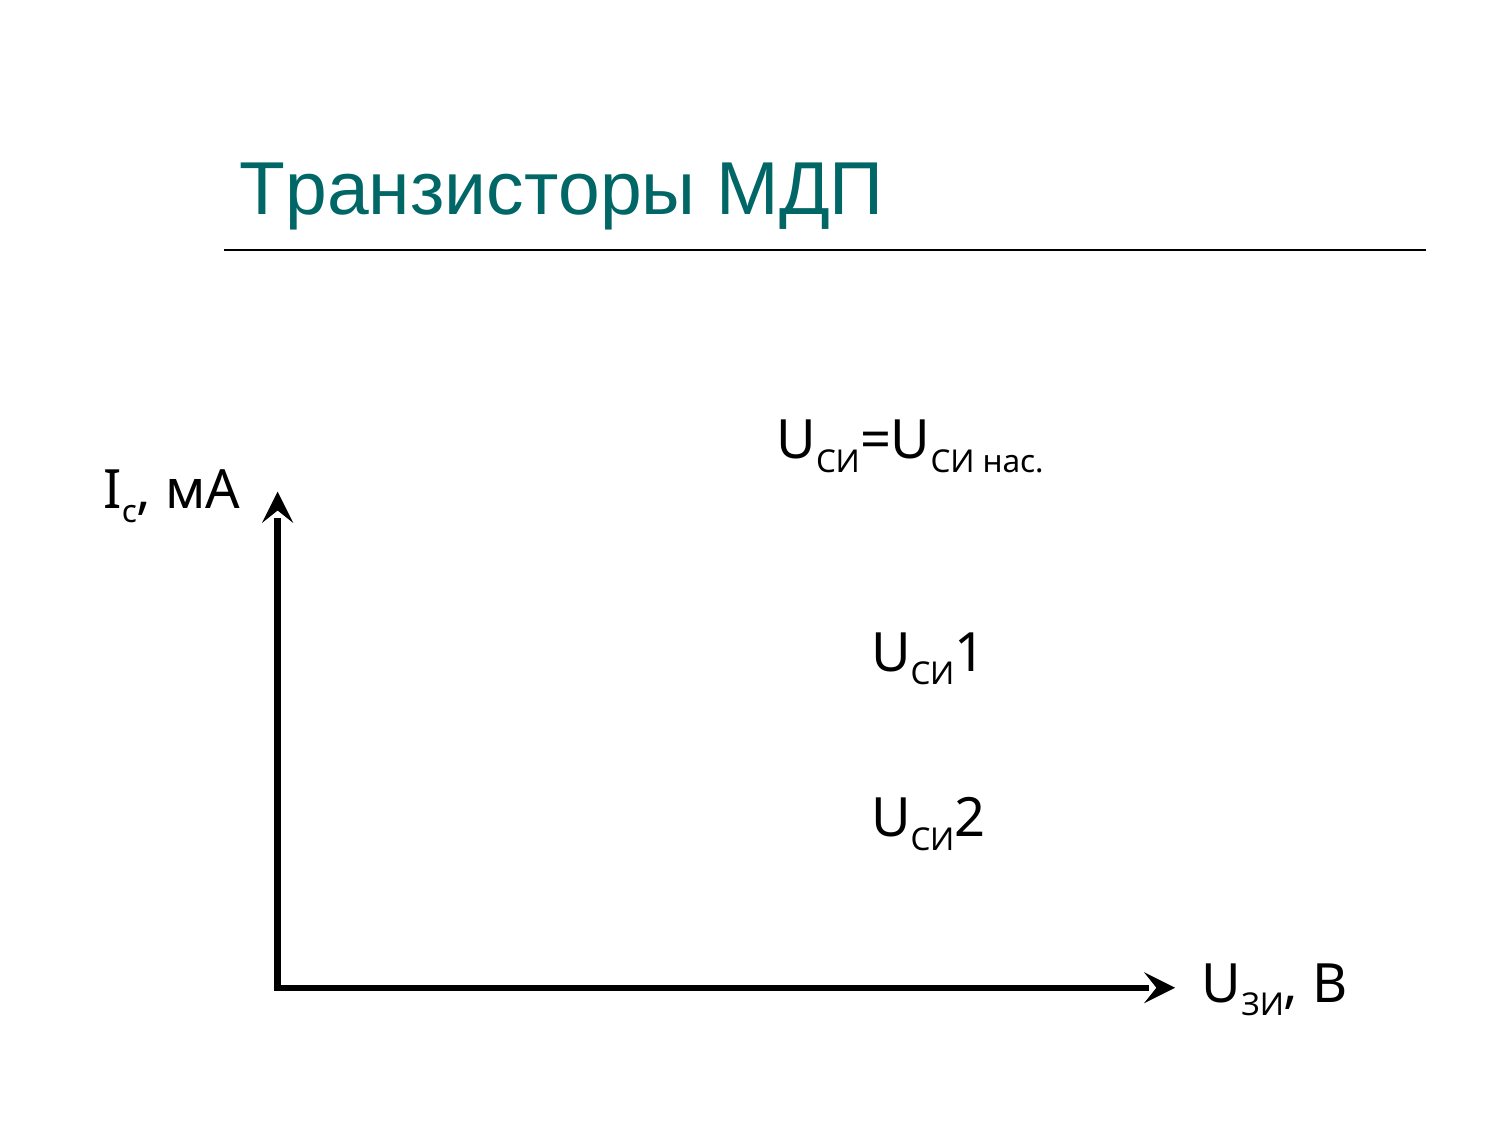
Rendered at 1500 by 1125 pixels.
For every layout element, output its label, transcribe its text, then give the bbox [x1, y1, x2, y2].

text_box UЗИ, В [1186, 940, 1388, 1030]
title Транзисторы МДП [224, 49, 1425, 237]
text_box UСИ=UСИ нас. [761, 397, 1140, 487]
text_box UСИ2 [856, 774, 1152, 865]
text_box Ic, мА [88, 446, 290, 537]
text_box UСИ1 [856, 609, 1152, 699]
